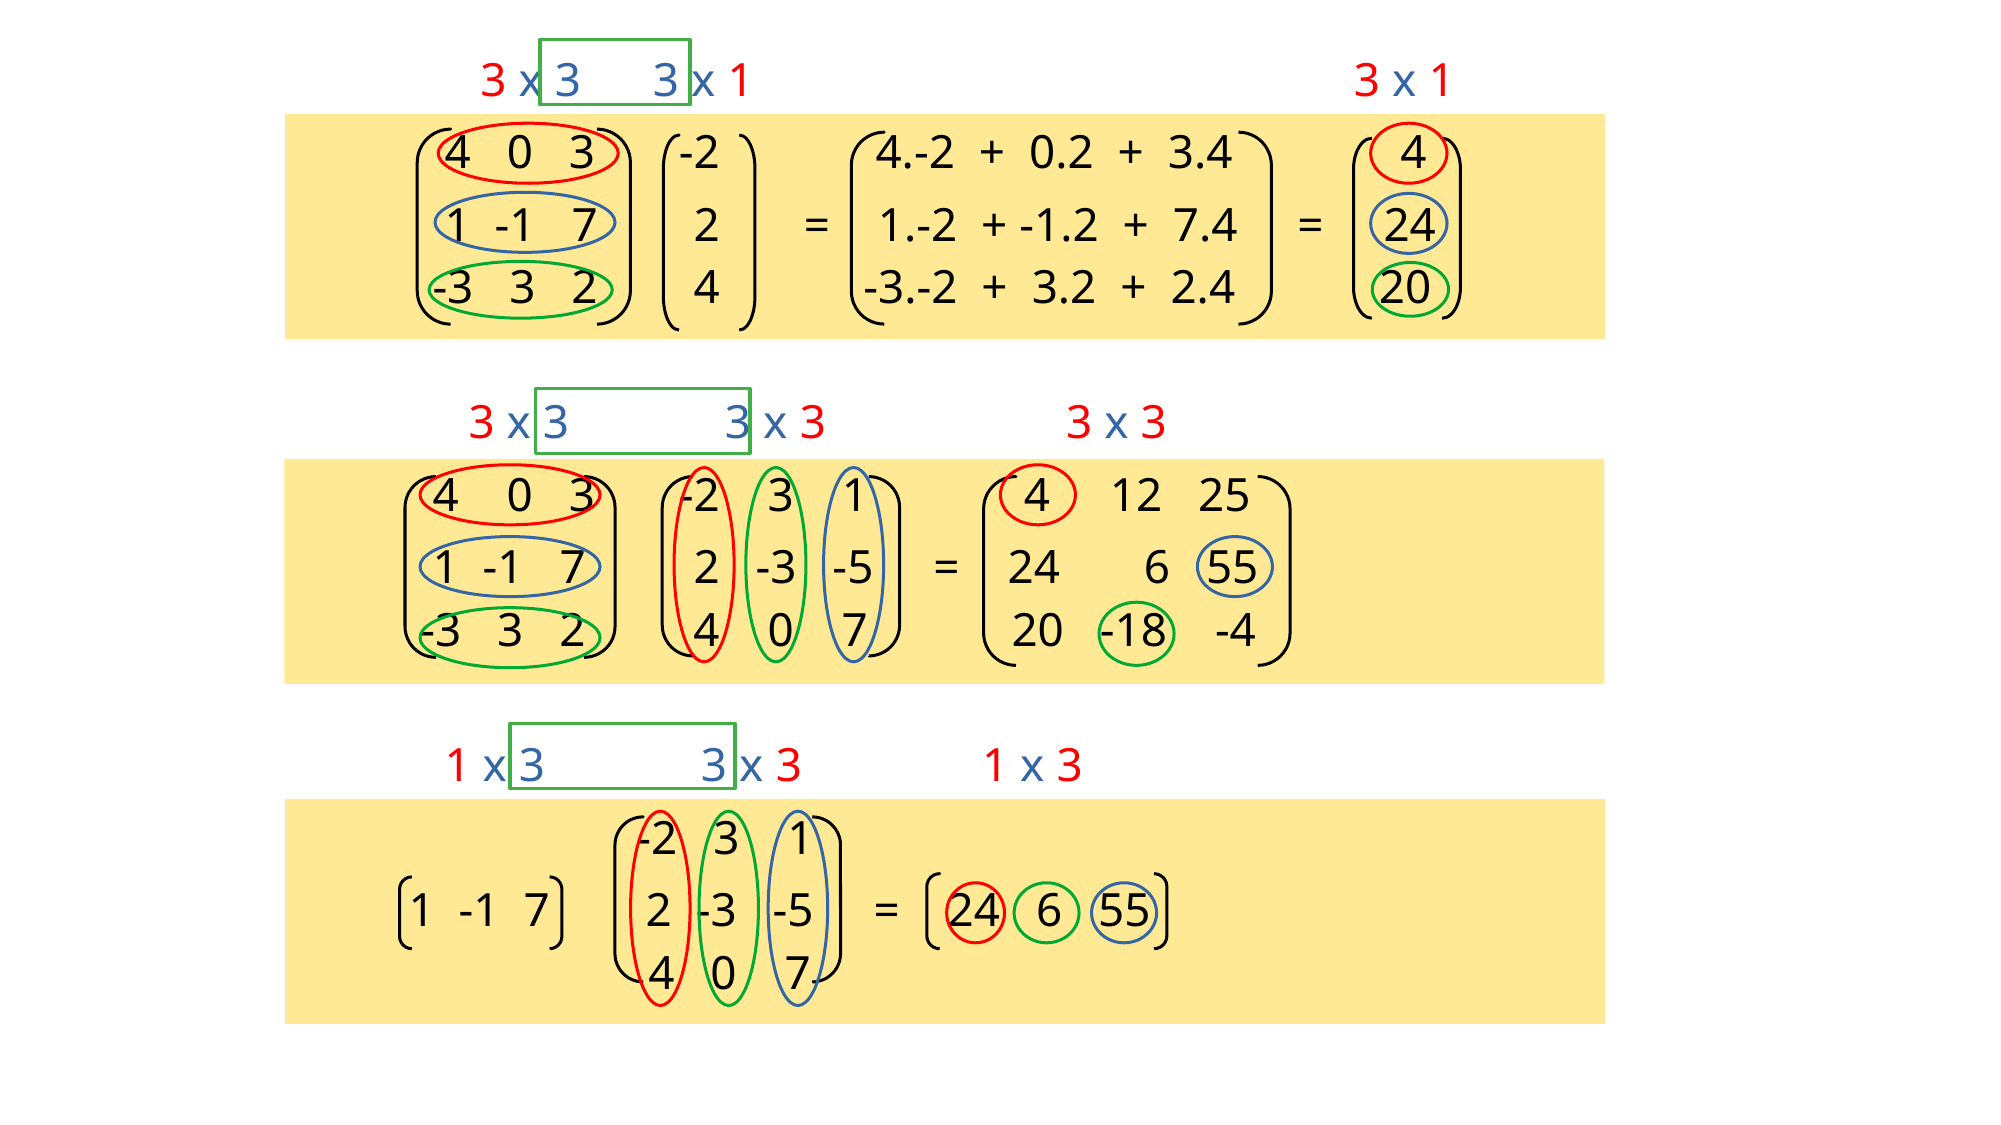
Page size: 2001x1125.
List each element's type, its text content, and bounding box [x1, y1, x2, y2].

text_box 3 x 3 3 x 1 3 x 1 4 0 3 -2 4.-2 + 0.2 + 3.4 4 1 -1 7 2 = 1.-2 + -1.2 + 7.4 = 24 -3 3 2 4 -3.-2 + 3.2 + 2.4 20 3 x 3 3 x 3 3 x 3 4 0 3 -2 3 1 4 12 25 1 -1 7 2 -3 -5 = 24 6 55 -3 3 2 4 0 7 20 -18 -4 1 x 3 3 x 3 1 x 3 -2 3 1 1 -1 7 2 -3 -5 = 24 6 55 4 0 7 [542, 41, 688, 103]
text_box 3 x 3 3 x 1 3 x 1 4 0 3 -2 4.-2 + 0.2 + 3.4 4 1 -1 7 2 = 1.-2 + -1.2 + 7.4 = 24 -3 3 2 4 -3.-2 + 3.2 + 2.4 20 3 x 3 3 x 3 3 x 3 4 0 3 -2 3 1 4 12 25 1 -1 7 2 -3 -5 = 24 6 55 -3 3 2 4 0 7 20 -18 -4 1 x 3 3 x 3 1 x 3 -2 3 1 1 -1 7 2 -3 -5 = 24 6 55 4 0 7 [381, 39, 1687, 1105]
text_box [285, 114, 381, 340]
text_box [284, 458, 381, 684]
text_box [285, 798, 381, 1024]
